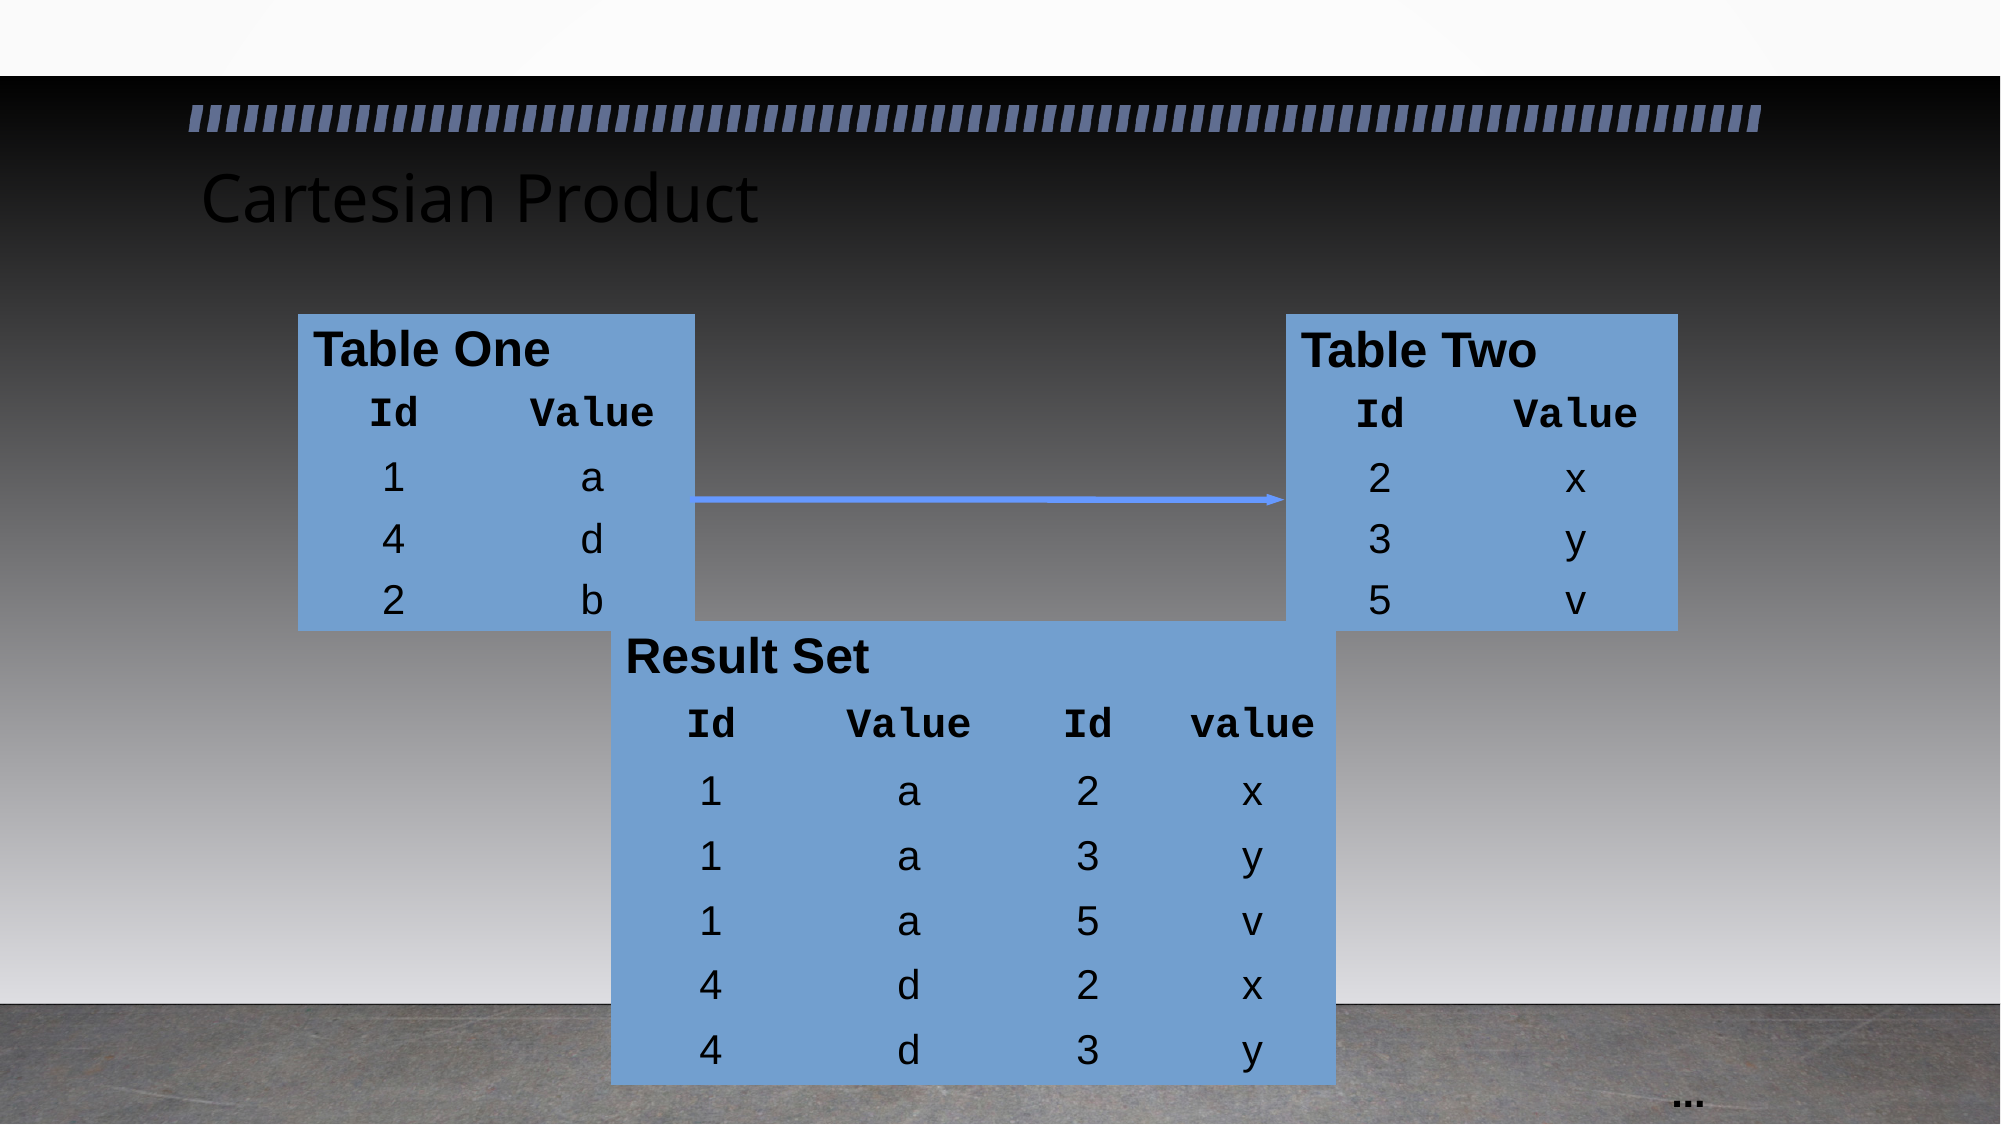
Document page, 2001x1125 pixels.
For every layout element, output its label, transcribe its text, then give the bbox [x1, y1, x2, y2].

table_cell y [1169, 1020, 1336, 1085]
table_cell Value [811, 695, 1007, 760]
table_cell 5 [1007, 890, 1169, 955]
table_cell 2 [1007, 760, 1169, 825]
table_cell 4 [298, 508, 489, 569]
table_cell b [489, 569, 695, 631]
table_cell x [1474, 447, 1678, 508]
table_header Result Set [611, 621, 1336, 695]
table_cell Id [611, 695, 811, 760]
table_cell v [1474, 570, 1678, 631]
table_cell a [489, 447, 695, 508]
table_header Table One [298, 314, 695, 385]
table_cell 1 [611, 760, 811, 825]
title Cartesian Product [185, 157, 1762, 331]
table_cell 3 [1007, 1020, 1169, 1085]
table_cell x [1169, 955, 1336, 1020]
table_cell v [1169, 890, 1336, 955]
table_cell 5 [1286, 570, 1474, 631]
table_cell a [811, 760, 1007, 825]
table_cell Id [1007, 695, 1169, 760]
table_cell a [811, 890, 1007, 955]
table_cell Value [489, 385, 695, 447]
table_cell 1 [298, 447, 489, 508]
table_cell Value [1474, 385, 1678, 447]
table_cell 4 [611, 1020, 811, 1085]
table_cell 1 [611, 825, 811, 890]
table_cell 3 [1007, 825, 1169, 890]
table_cell a [811, 825, 1007, 890]
table_cell d [811, 955, 1007, 1020]
table_cell 3 [1286, 508, 1474, 570]
table_cell y [1169, 825, 1336, 890]
text_box ... [1656, 1058, 1722, 1124]
table_cell d [811, 1020, 1007, 1085]
table_cell 4 [611, 955, 811, 1020]
table_cell value [1169, 695, 1336, 760]
table_cell 2 [1007, 955, 1169, 1020]
table_cell Id [298, 385, 489, 447]
table_cell d [489, 508, 695, 569]
table_cell y [1474, 508, 1678, 570]
table_header Table Two [1286, 314, 1678, 385]
table_cell 2 [1286, 447, 1474, 508]
table_cell Id [1286, 385, 1474, 447]
table_cell x [1169, 760, 1336, 825]
table_cell 2 [298, 569, 489, 631]
table_cell 1 [611, 890, 811, 955]
